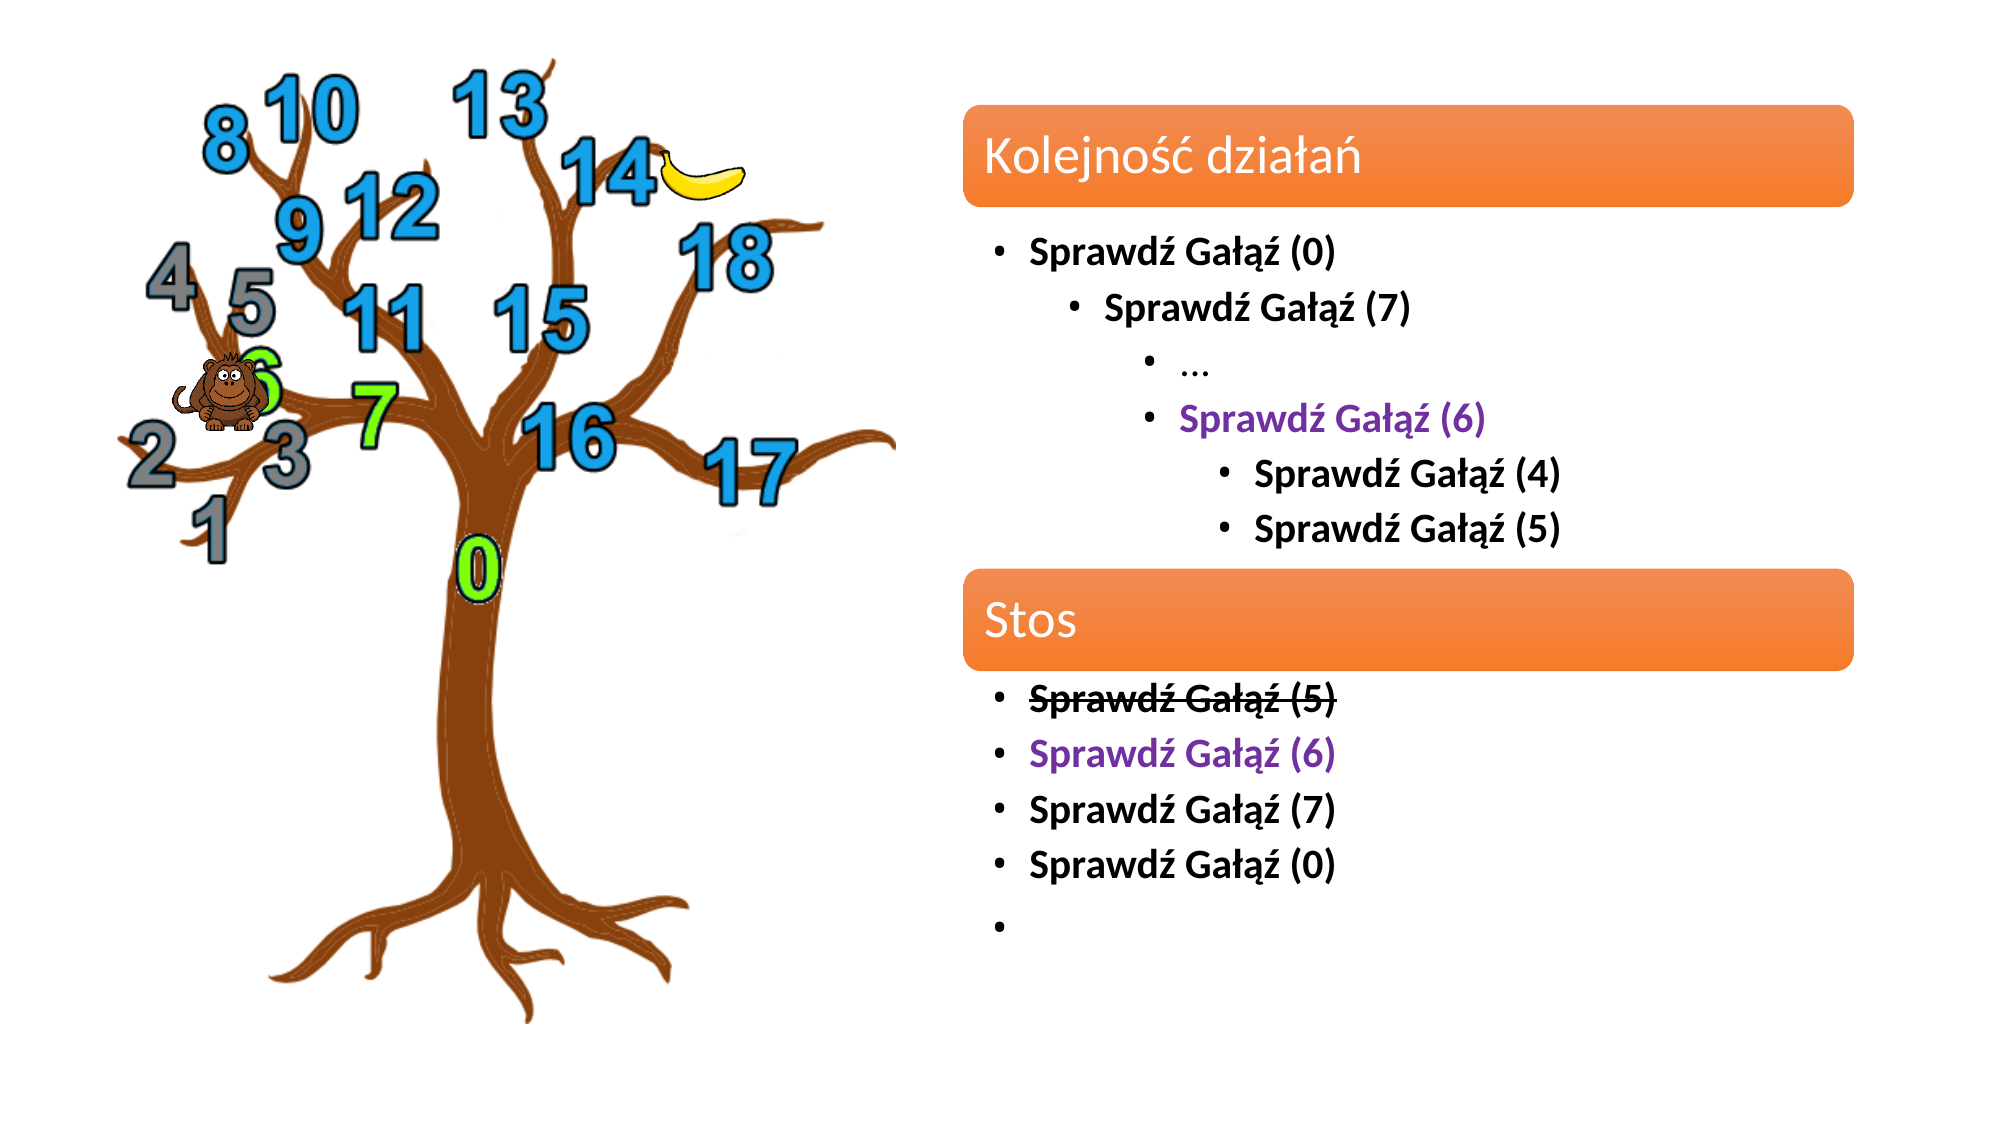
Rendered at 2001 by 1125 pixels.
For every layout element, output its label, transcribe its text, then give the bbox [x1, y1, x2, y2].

text_box Stos [963, 568, 1854, 671]
text_box Kolejność działań [963, 104, 1854, 208]
text_box Sprawdź Gałąź (5) Sprawdź Gałąź (6) Sprawdź Gałąź (7) Sprawdź Gałąź (0) [963, 671, 1854, 954]
picture [117, 58, 896, 1024]
text_box Sprawdź Gałąź (0) Sprawdź Gałąź (7) ... Sprawdź Gałąź (6) Sprawdź Gałąź (4) Sprawdź Gałąź (5) [963, 224, 1854, 569]
